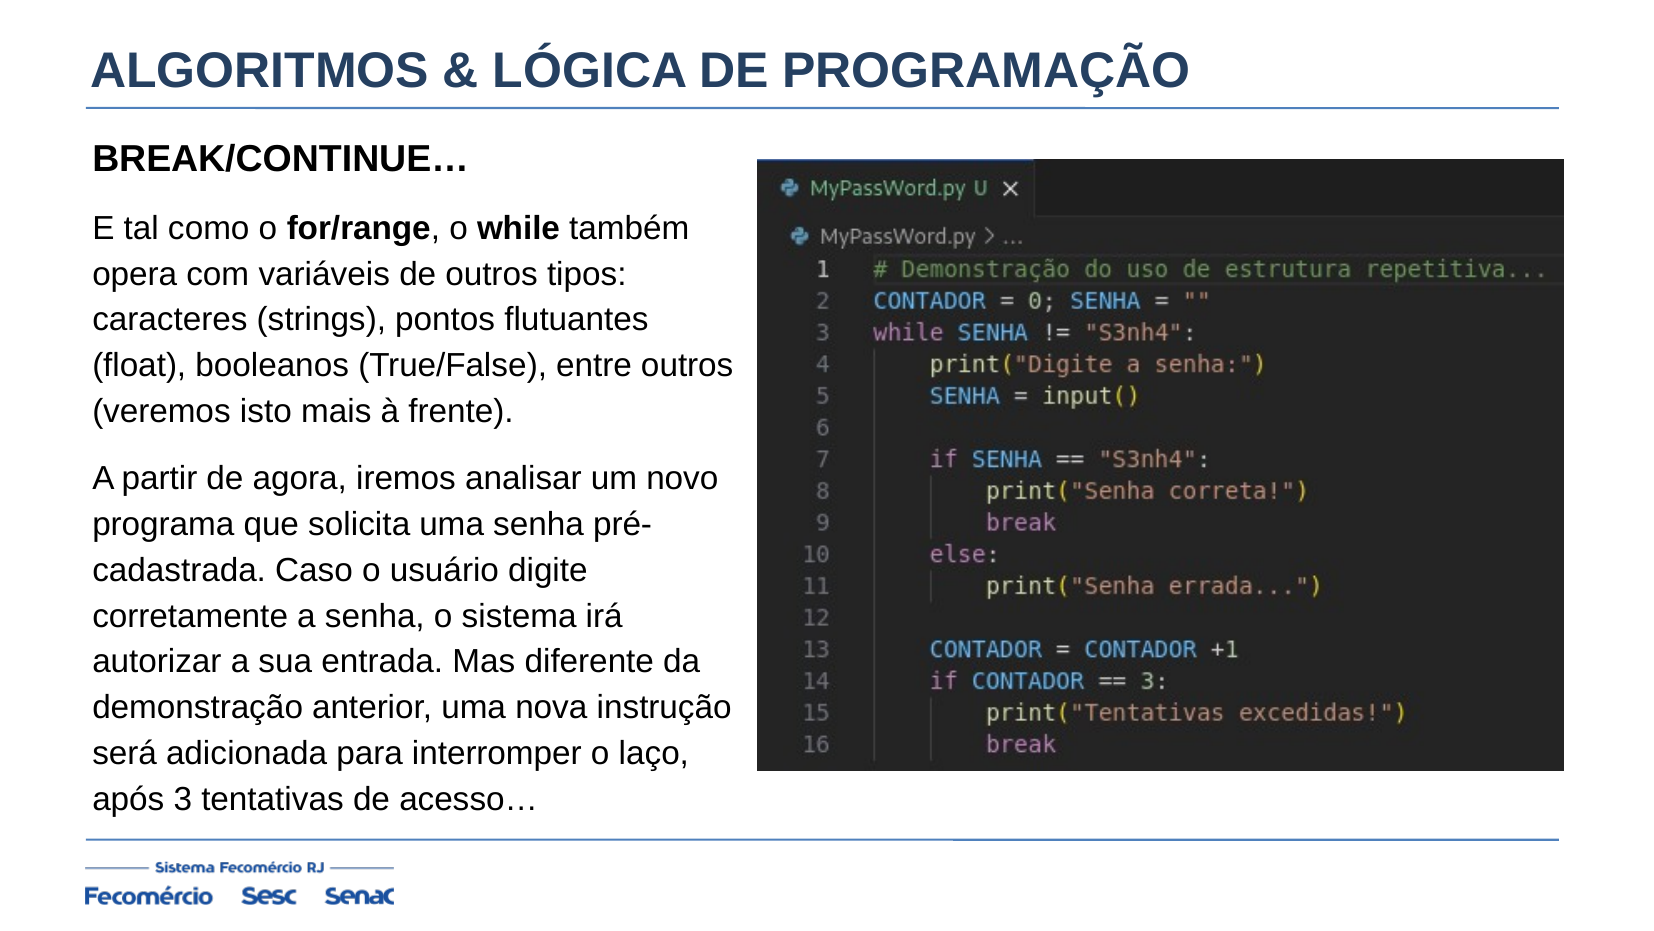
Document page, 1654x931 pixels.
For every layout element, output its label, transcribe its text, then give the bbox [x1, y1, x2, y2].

picture [62, 845, 416, 921]
text_box ALGORITMOS & LÓGICA DE PROGRAMAÇÃO [90, 32, 1564, 104]
picture [757, 159, 1564, 771]
text_box BREAK/CONTINUE… E tal como o for/range, o while também opera com variáveis de outros tipos: caracteres (strings), pontos flutuantes (float), booleanos (True/False), entre outros (veremos isto mais à frente). A partir de agora, iremos analisar um novo programa que solicita uma senha pré-cadastrada. Caso o usuário digite corretamente a senha, o sistema irá autorizar a sua entrada. Mas diferente da demonstração anterior, uma nova instrução será adicionada para interromper o laço, após 3 tentativas de acesso… [77, 112, 758, 836]
